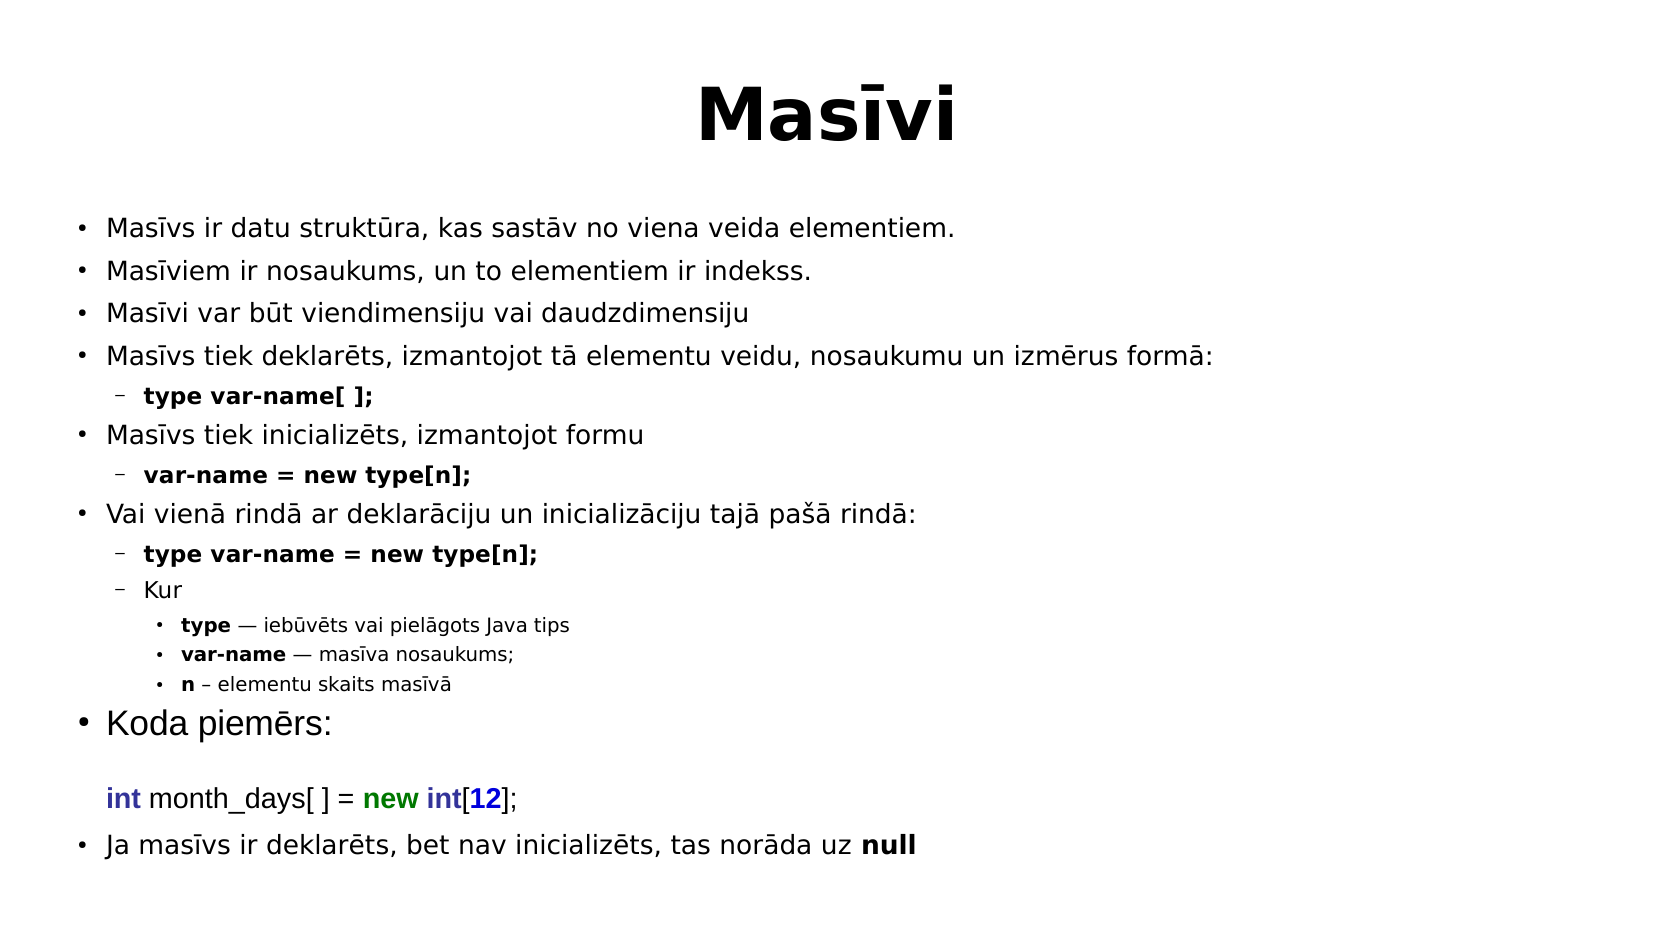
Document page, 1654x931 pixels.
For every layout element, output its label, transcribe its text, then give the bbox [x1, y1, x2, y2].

title Masīvi [82, 37, 1571, 193]
list Masīvs ir datu struktūra, kas sastāv no viena veida elementiem. Masīviem ir nosaukums, un to elementiem ir indekss. Masīvi var būt viendimensiju vai daudzdimensiju Masīvs tiek deklarēts, izmantojot tā elementu veidu, nosaukumu un izmērus formā: type var-name[ ]; Masīvs tiek inicializēts, izmantojot formu var-name = new type[n]; Vai vienā rindā ar deklarāciju un inicializāciju tajā pašā rindā: type var-name = new type[n]; Kur type — iebūvēts vai pielāgots Java tips var-name — masīva nosaukums; n – elementu skaits masīvā Koda piemērs: int month_days[ ] = new int[12]; Ja masīvs ir deklarēts, bet nav inicializēts, tas norāda uz null [68, 213, 1524, 869]
